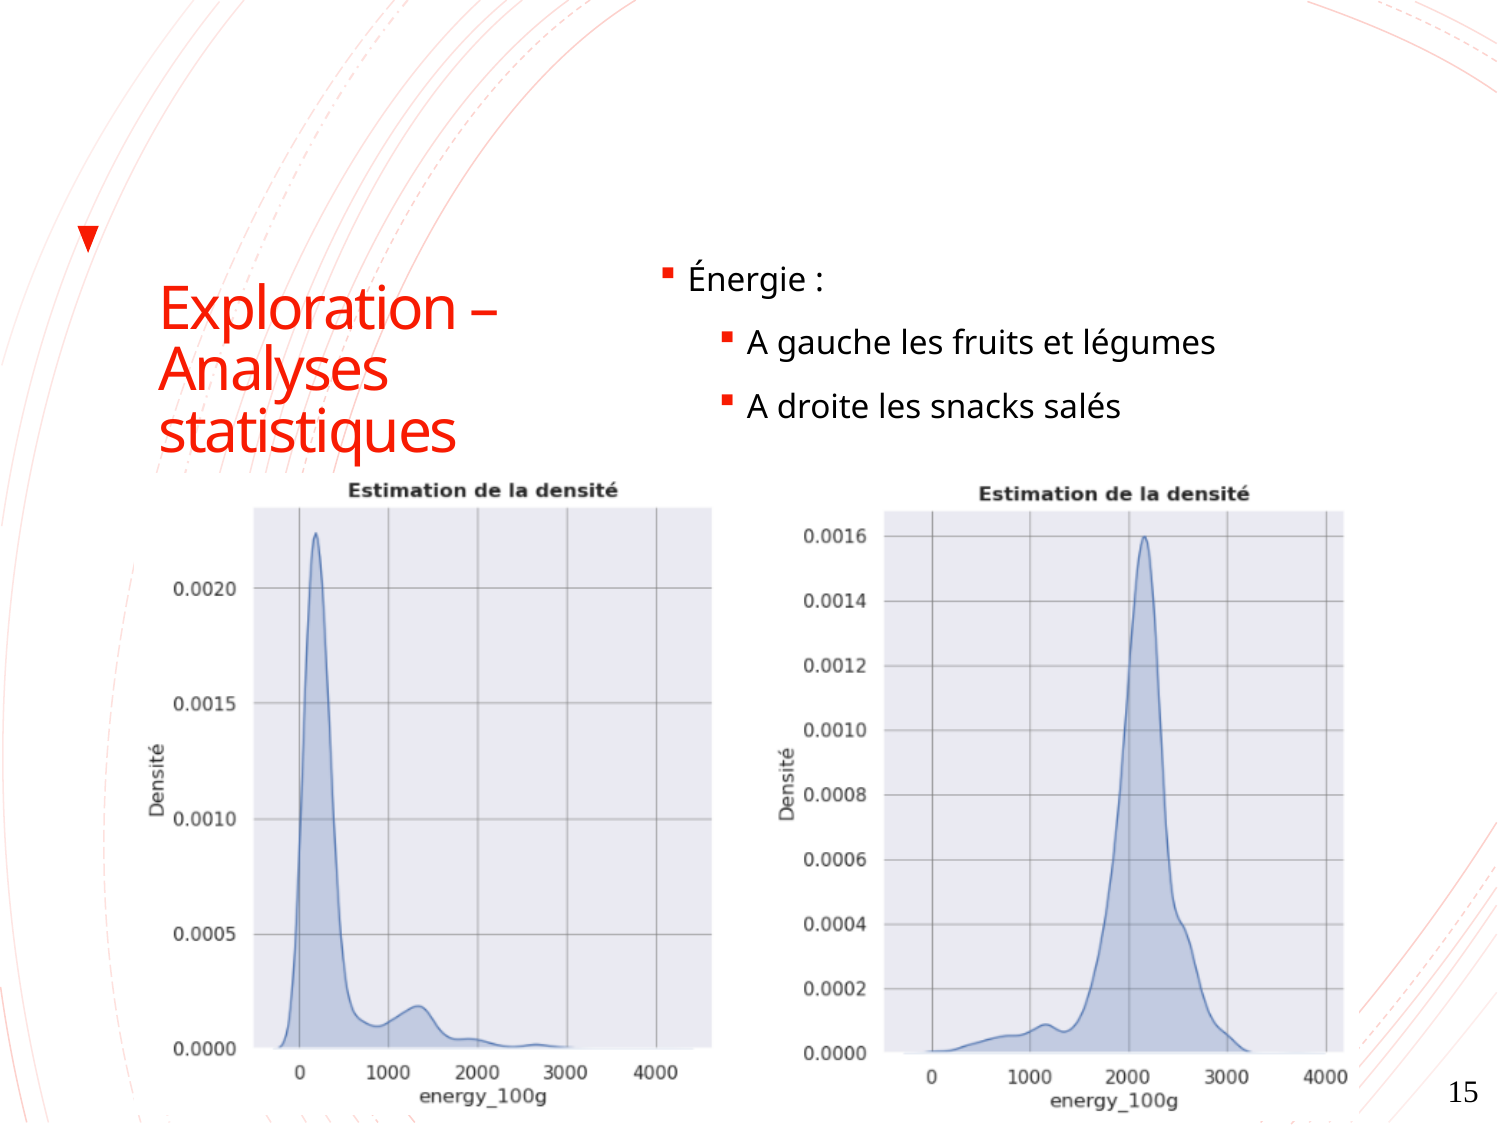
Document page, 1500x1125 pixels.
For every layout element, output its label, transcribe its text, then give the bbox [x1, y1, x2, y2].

text_box <numéro> [1432, 1064, 1494, 1120]
list Énergie : A gauche les fruits et légumes A droite les snacks salés [644, 242, 1403, 993]
text_box [77, 225, 99, 253]
picture [760, 475, 1359, 1121]
title Exploration – Analyses statistiques [121, 242, 584, 993]
picture [134, 473, 722, 1115]
